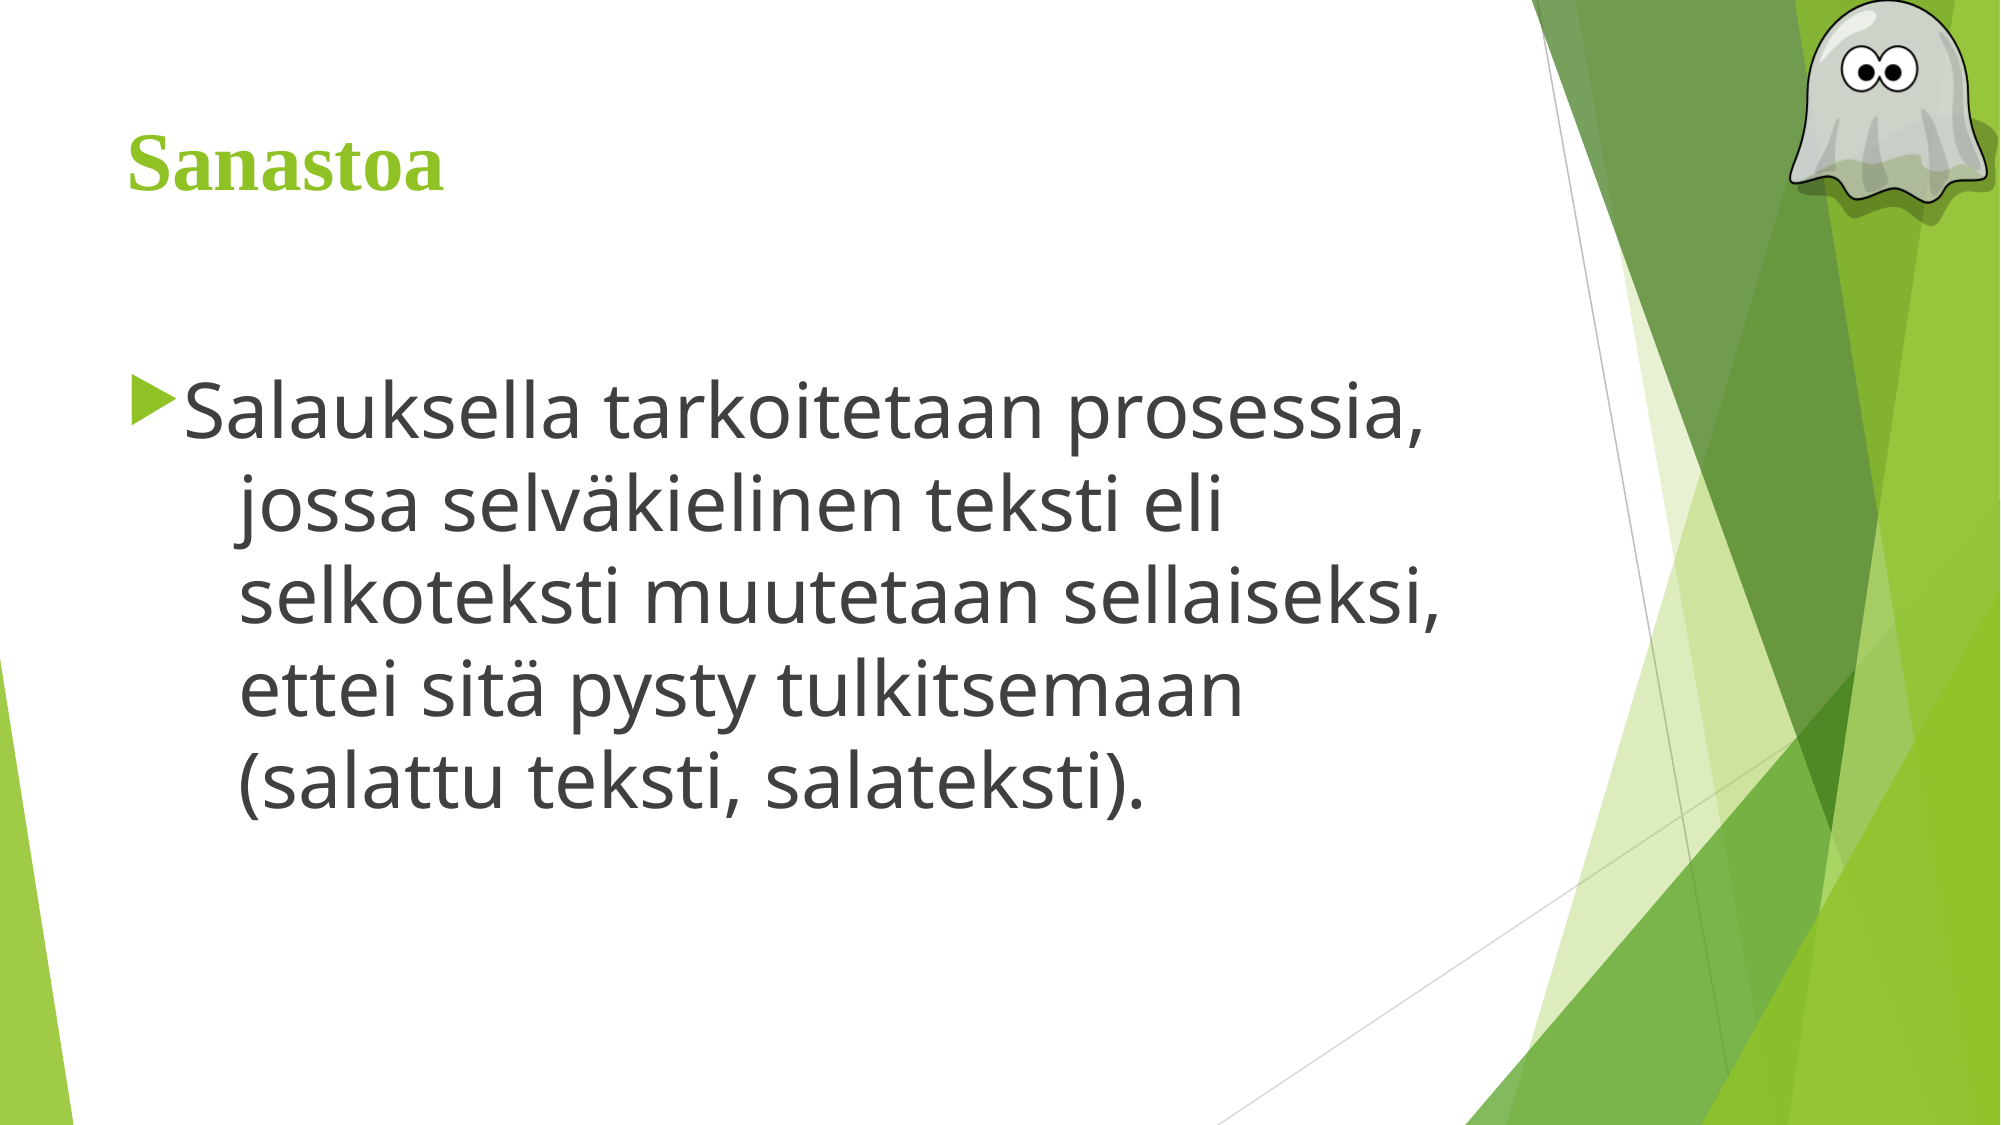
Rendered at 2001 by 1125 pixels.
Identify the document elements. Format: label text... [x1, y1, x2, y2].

title Sanastoa [111, 99, 1522, 317]
list Salauksella tarkoitetaan prosessia, jossa selväkielinen teksti eli selkoteksti muutetaan sellaiseksi, ettei sitä pysty tulkitsemaan (salattu teksti, salateksti). [111, 354, 1522, 992]
